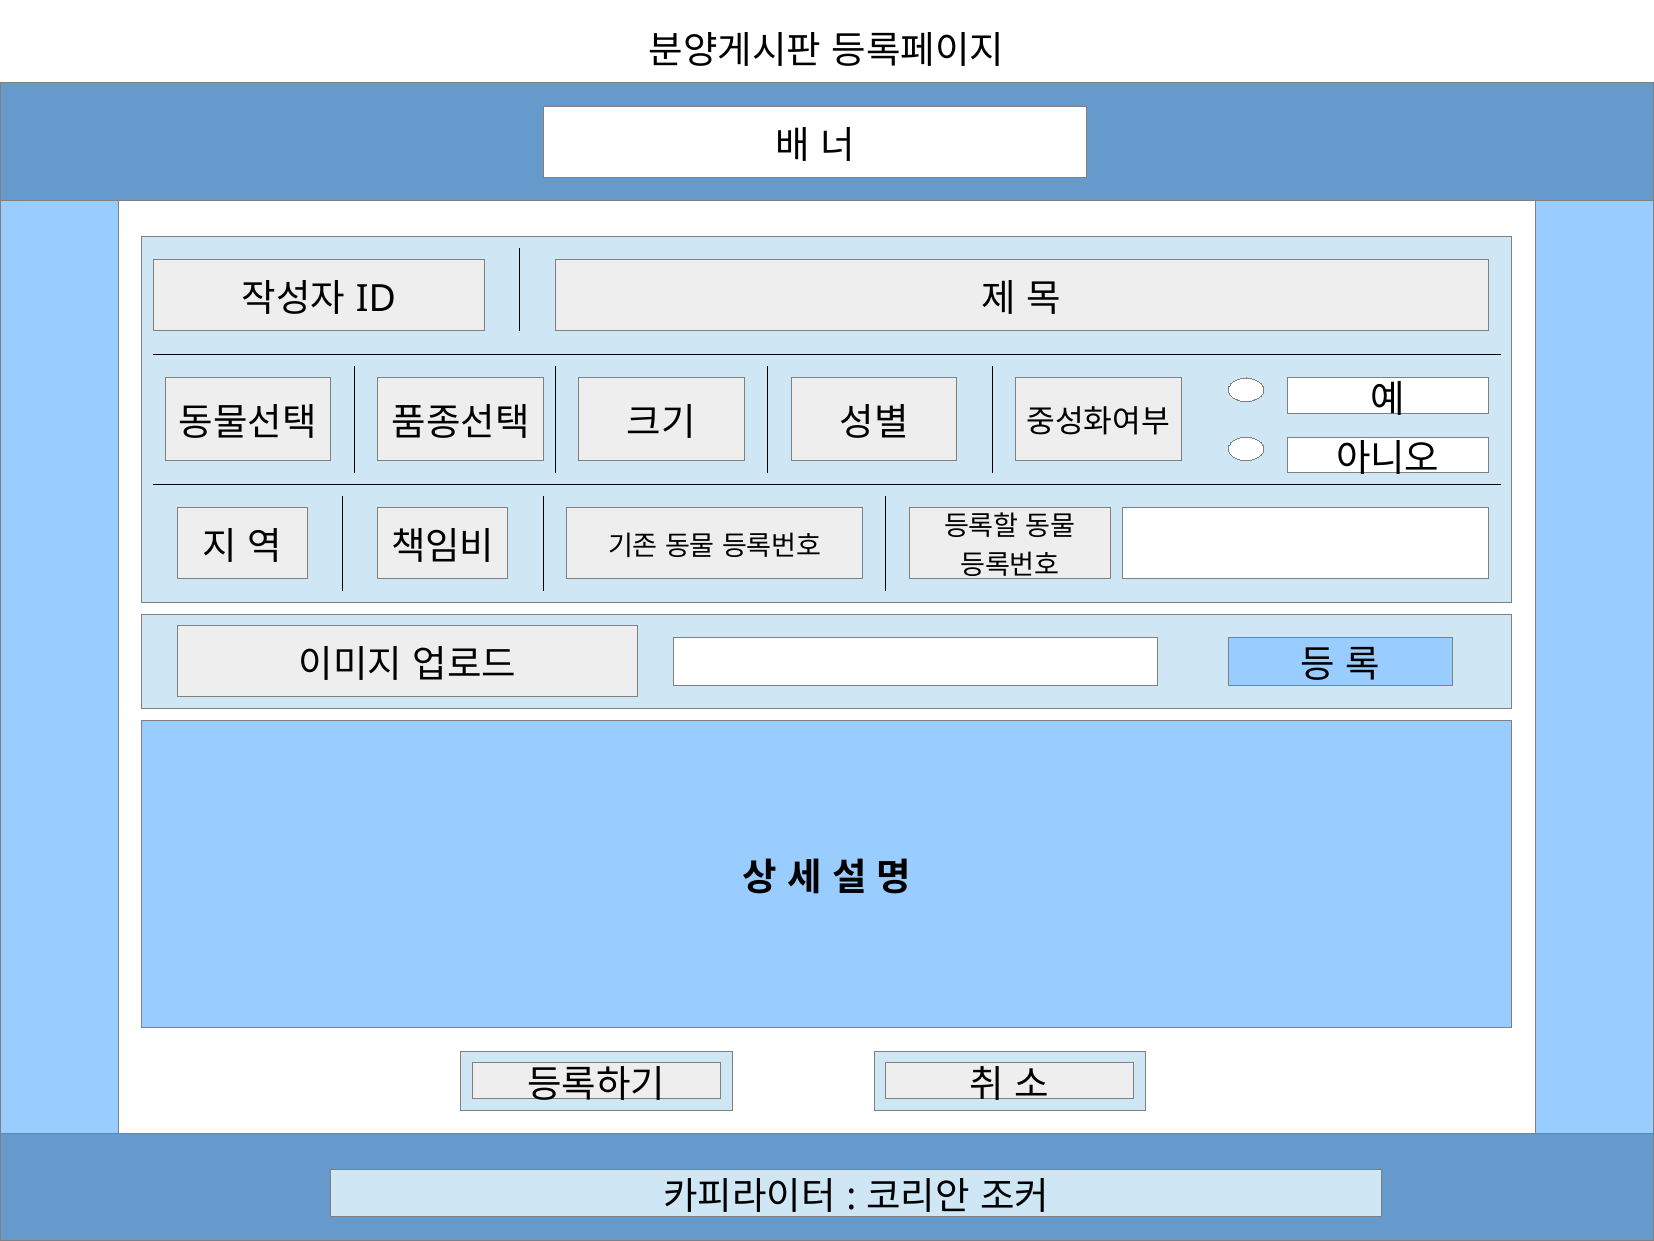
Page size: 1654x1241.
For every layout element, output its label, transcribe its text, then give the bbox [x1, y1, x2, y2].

text_box 제 목 [555, 259, 1489, 331]
text_box 크기 [578, 377, 745, 461]
text_box 카피라이터 : 코리안 조커 [330, 1169, 1382, 1217]
text_box 등록하기 [536, 1090, 553, 1097]
text_box 작성자 ID [153, 259, 485, 331]
text_box 상 세 설 명 [141, 720, 1512, 1028]
text_box 기존 동물 등록번호 [566, 507, 863, 579]
text_box 아니오 [1287, 437, 1489, 473]
text_box 취 소 [885, 1062, 1134, 1099]
text_box [0, 82, 1654, 1241]
text_box 품종선택 [377, 377, 544, 461]
text_box 지 역 [177, 507, 308, 579]
text_box 동물선택 [165, 377, 331, 461]
text_box 등록하기 [472, 1062, 721, 1099]
text_box 등록할 동물 등록번호 [909, 507, 1111, 579]
text_box 배 너 [543, 106, 1087, 178]
text_box 성별 [791, 377, 957, 461]
text_box 분양게시판 등록페이지 [602, 13, 1052, 71]
text_box 등 록 [1228, 637, 1453, 686]
text_box 예 [1287, 377, 1489, 414]
text_box 책임비 [377, 507, 508, 579]
text_box 이미지 업로드 [177, 625, 638, 697]
text_box 중성화여부 [1015, 377, 1182, 461]
